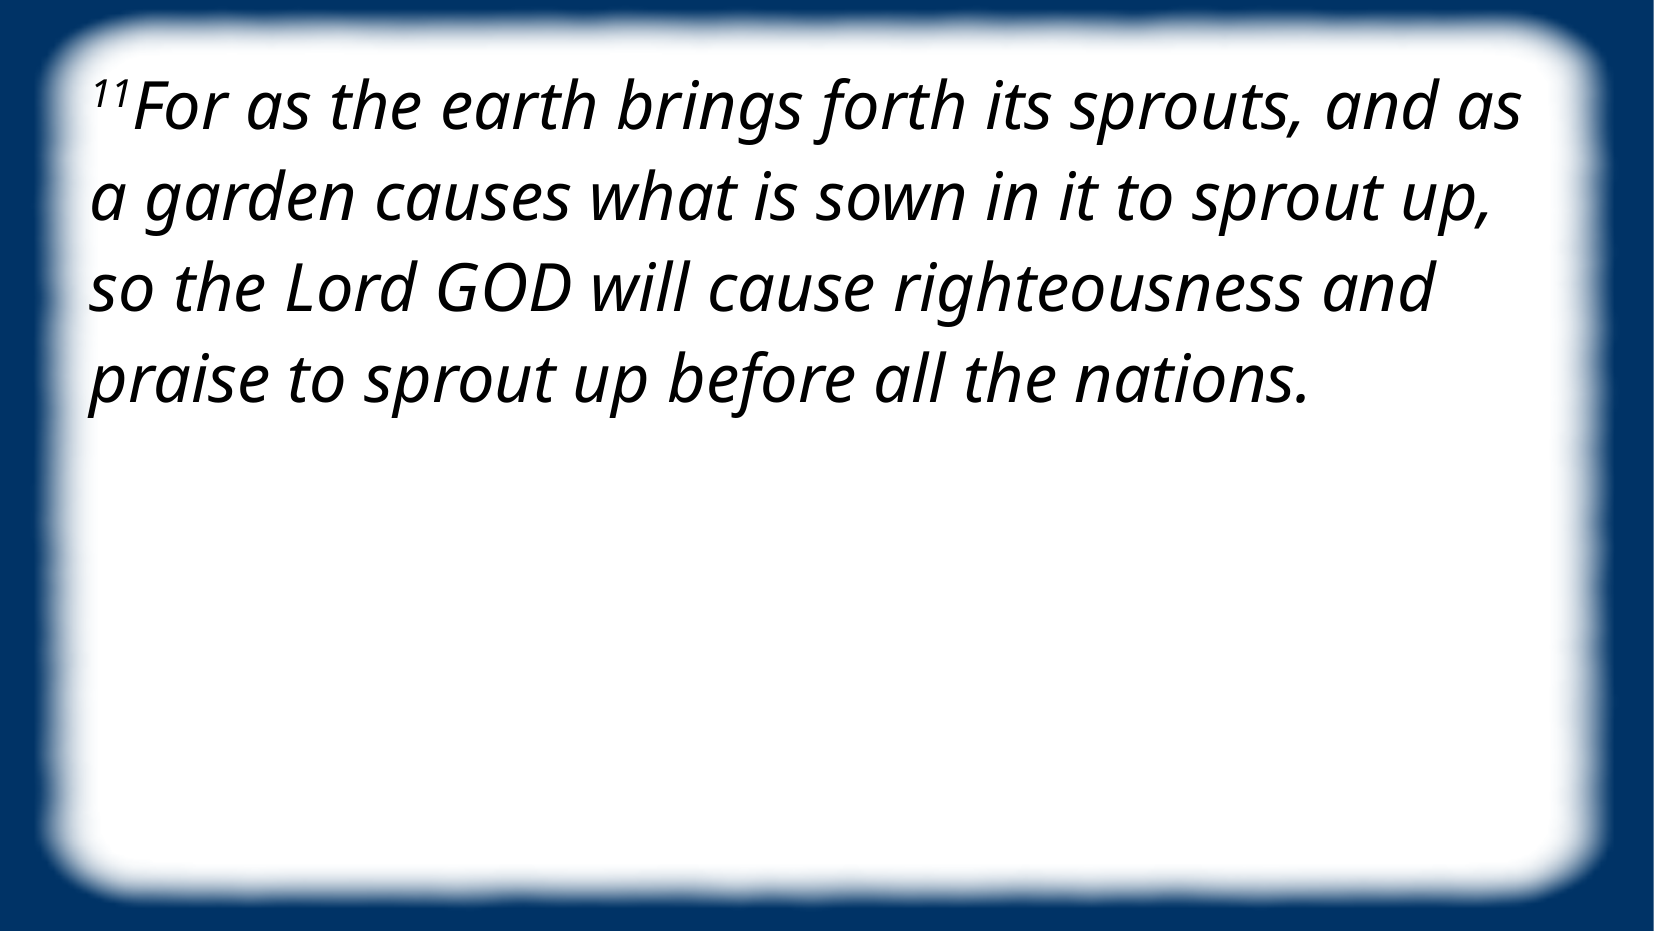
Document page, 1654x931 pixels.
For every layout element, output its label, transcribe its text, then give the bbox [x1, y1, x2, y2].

picture [0, 0, 1654, 931]
text_box 11For as the earth brings forth its sprouts, and as a garden causes what is sown in it to sprout up, so the Lord GOD will cause righteousness and praise to sprout up before all the nations. [75, 51, 1561, 436]
